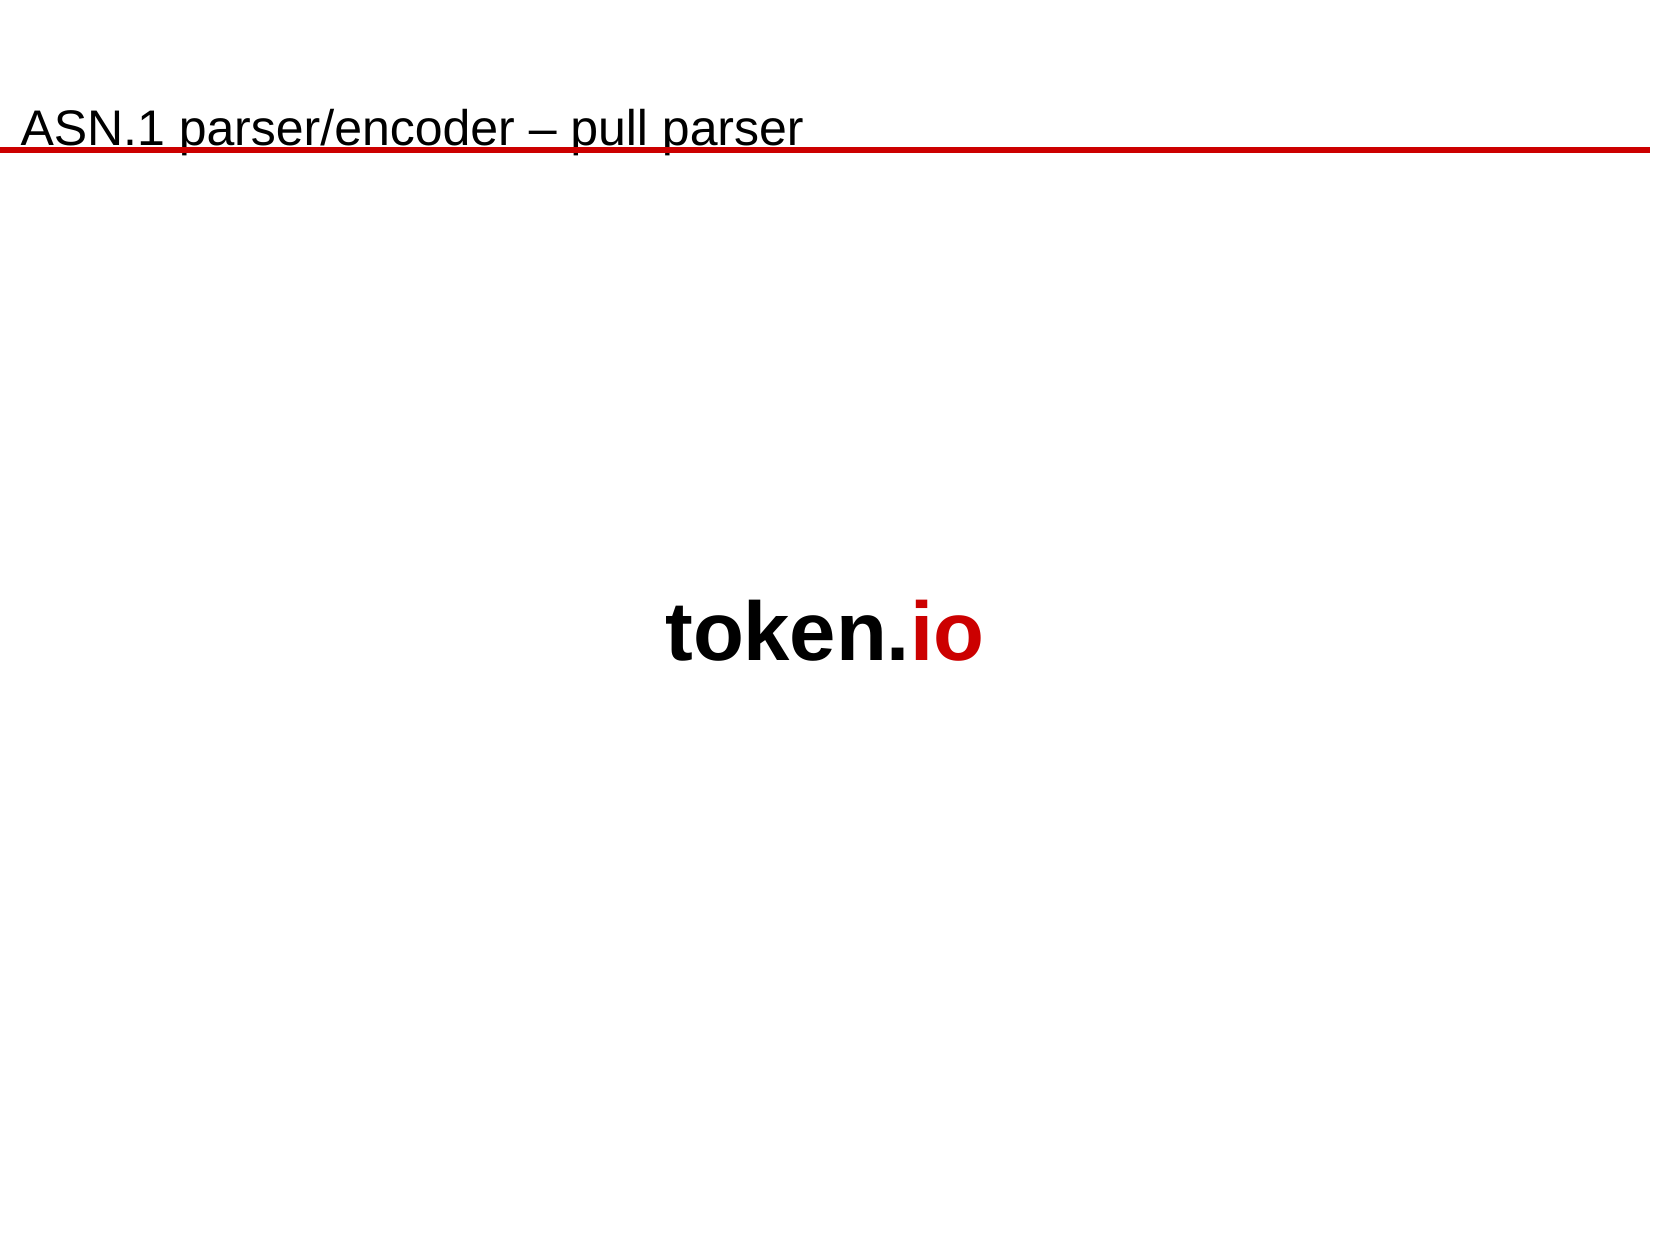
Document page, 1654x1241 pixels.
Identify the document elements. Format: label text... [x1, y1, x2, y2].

subtitle [0, 0, 1654, 147]
subtitle [0, 153, 1654, 1241]
text_box ASN.1 parser/encoder – pull parser [5, 92, 1654, 331]
text_box token.io [0, 585, 1651, 679]
